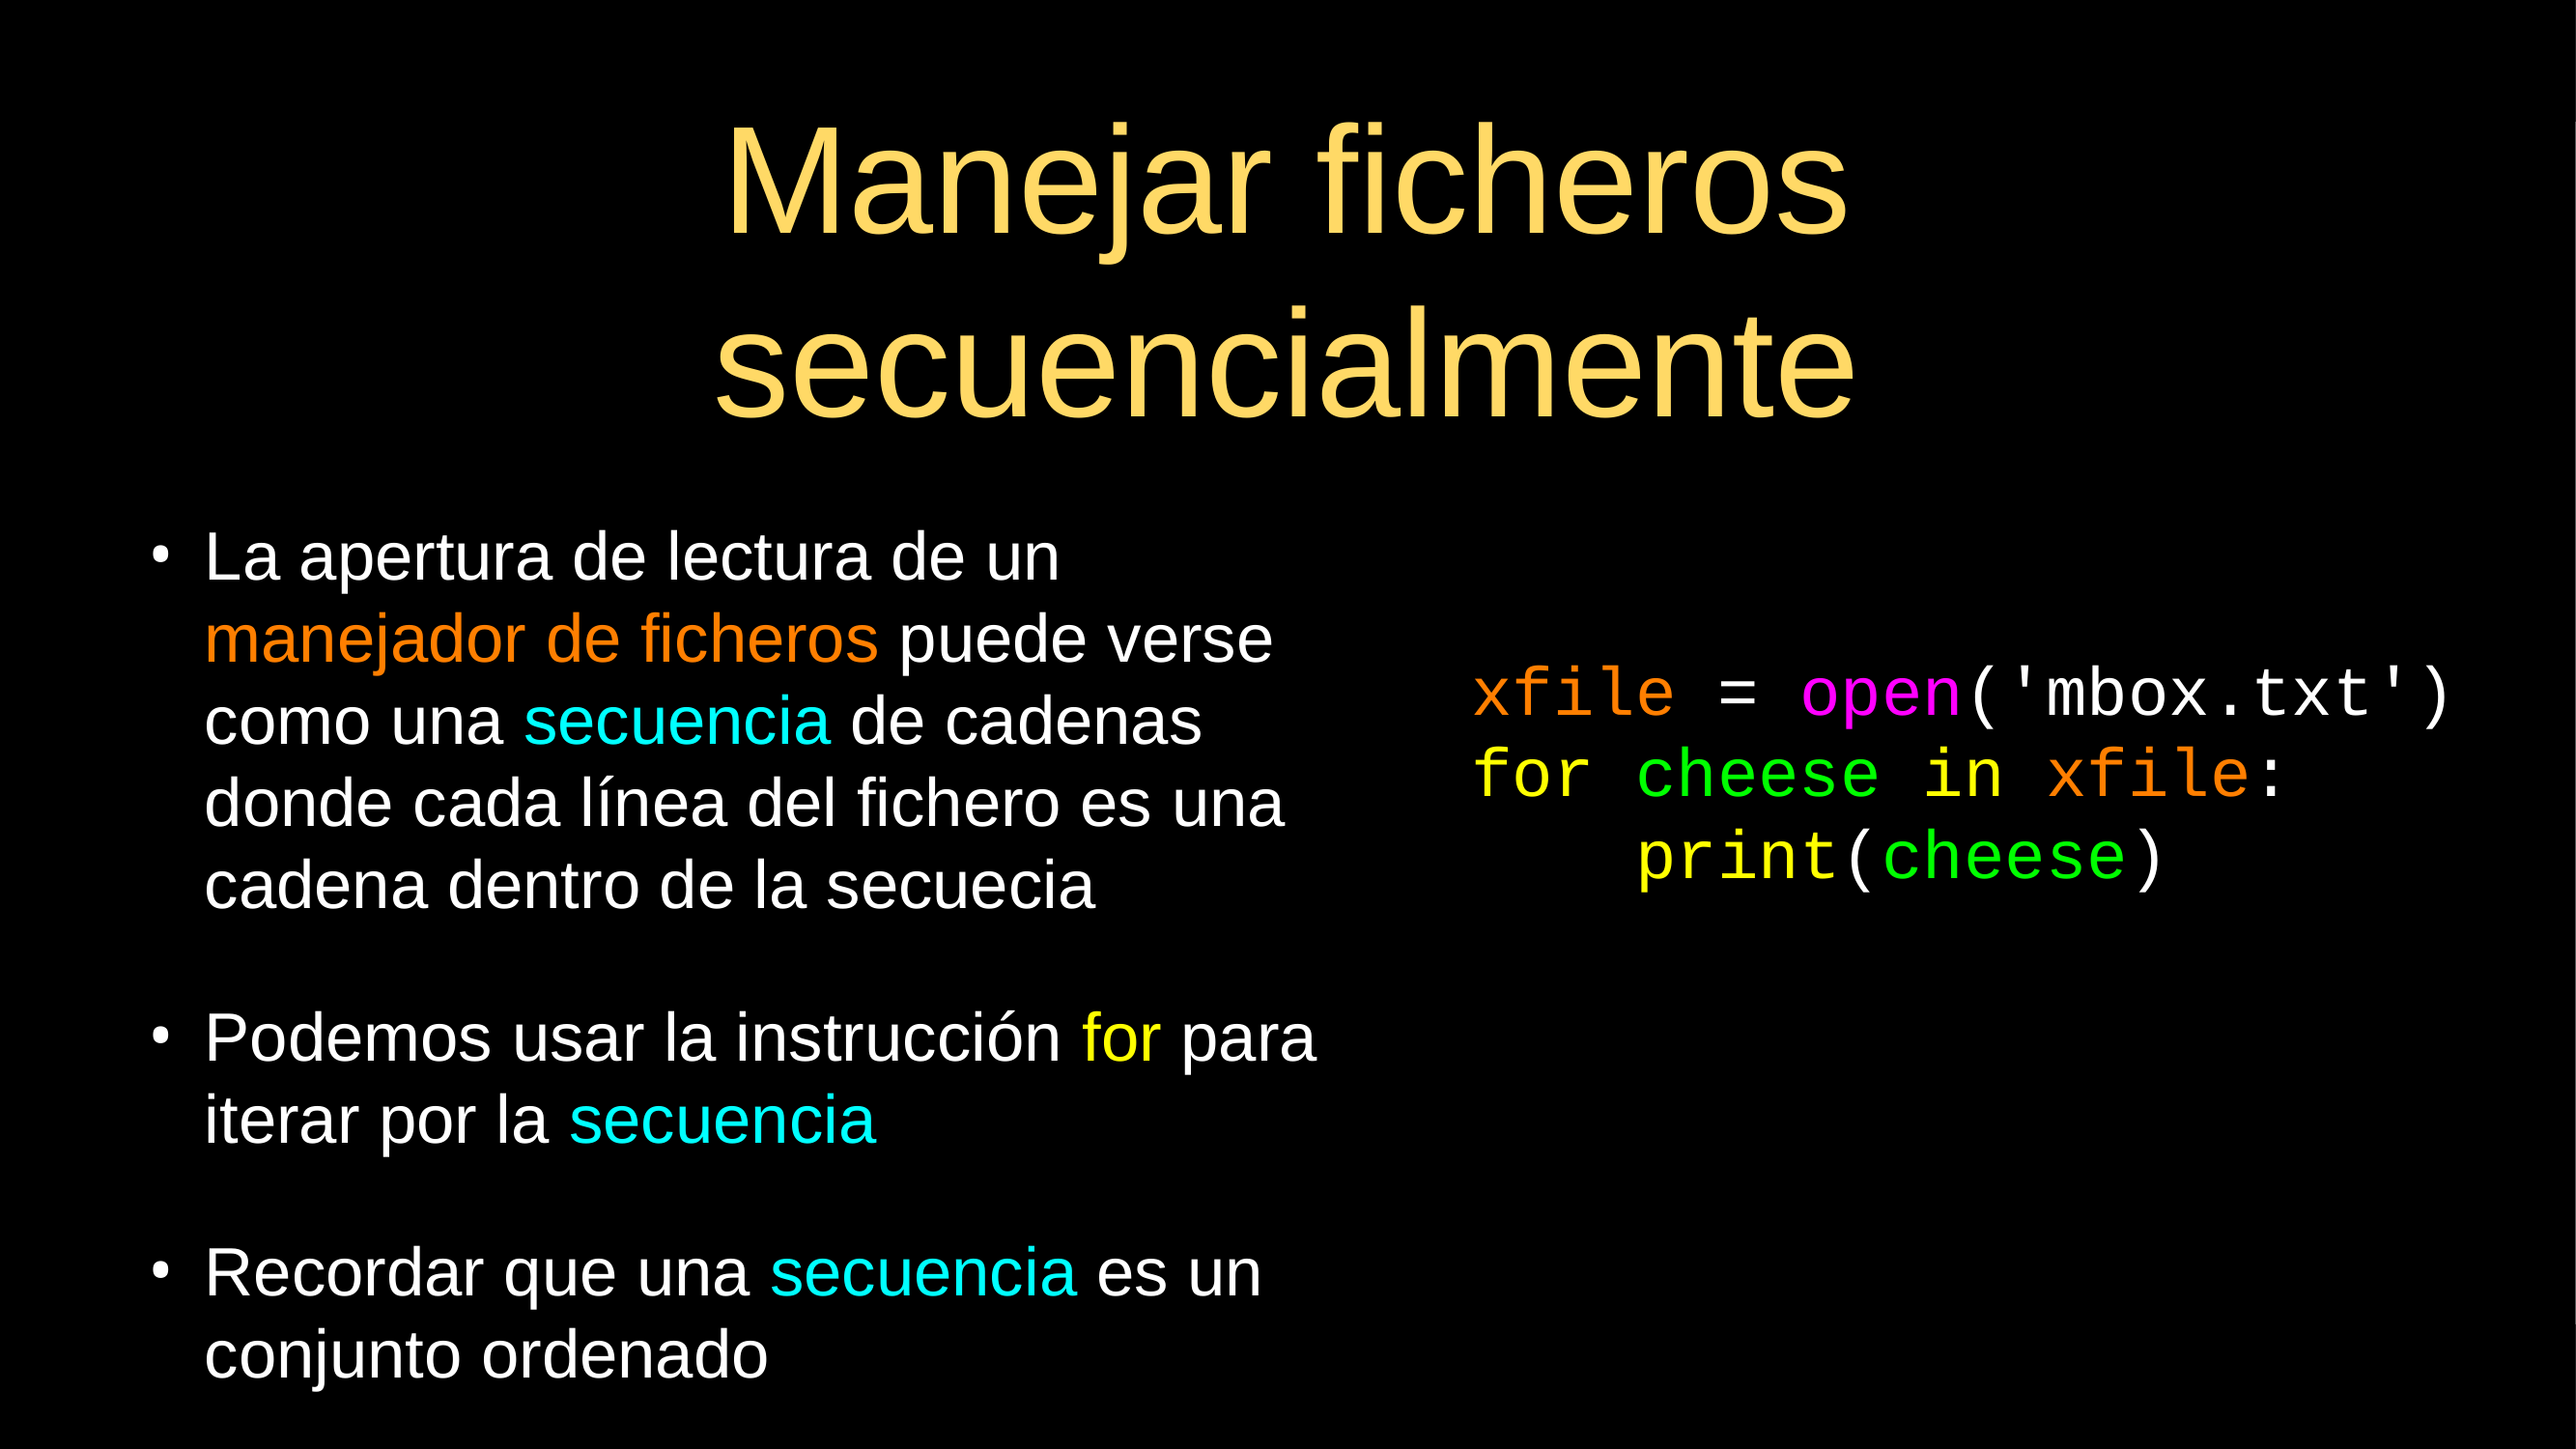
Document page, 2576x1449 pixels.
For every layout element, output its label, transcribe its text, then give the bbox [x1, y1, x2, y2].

text_box xfile = open('mbox.txt') for cheese in xfile: print(cheese) [1471, 553, 2507, 986]
list La apertura de lectura de un manejador de ficheros puede verse como una secuencia de cadenas donde cada línea del fichero es una cadena dentro de la secuecia Podemos usar la instrucción for para iterar por la secuencia Recordar que una secuencia es un conjunto ordenado [79, 499, 1324, 1404]
title Manejar ficheros secuencialmente [183, 125, 2391, 403]
